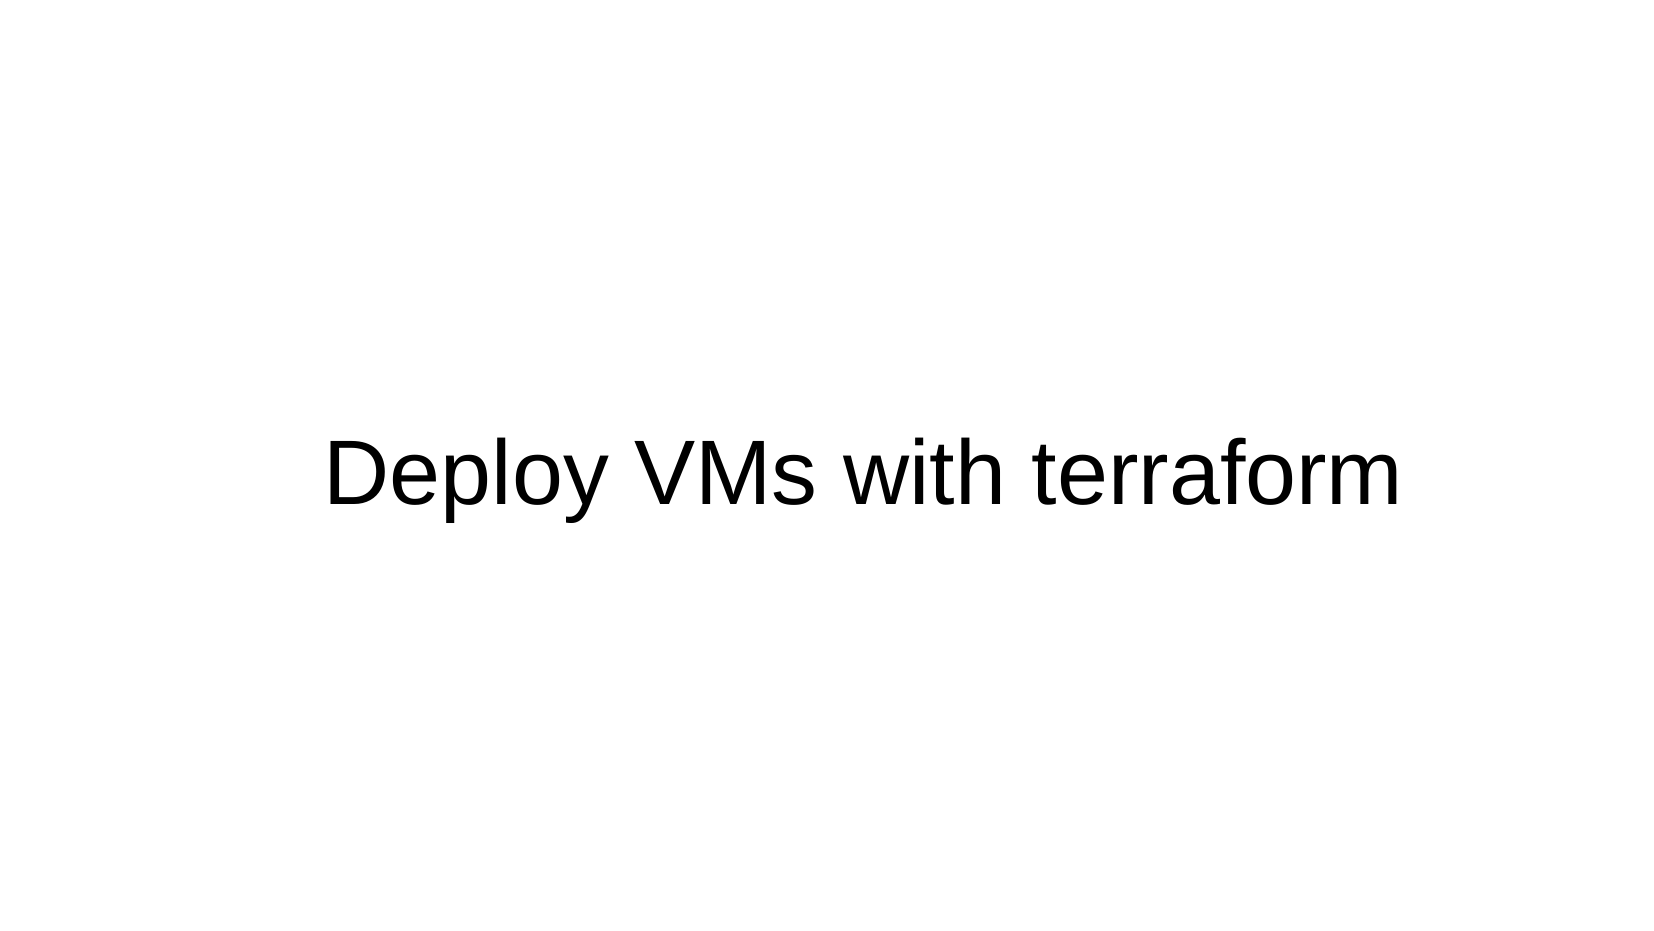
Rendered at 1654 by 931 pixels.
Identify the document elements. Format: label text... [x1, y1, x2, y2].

title Deploy VMs with terraform [242, 347, 1412, 583]
